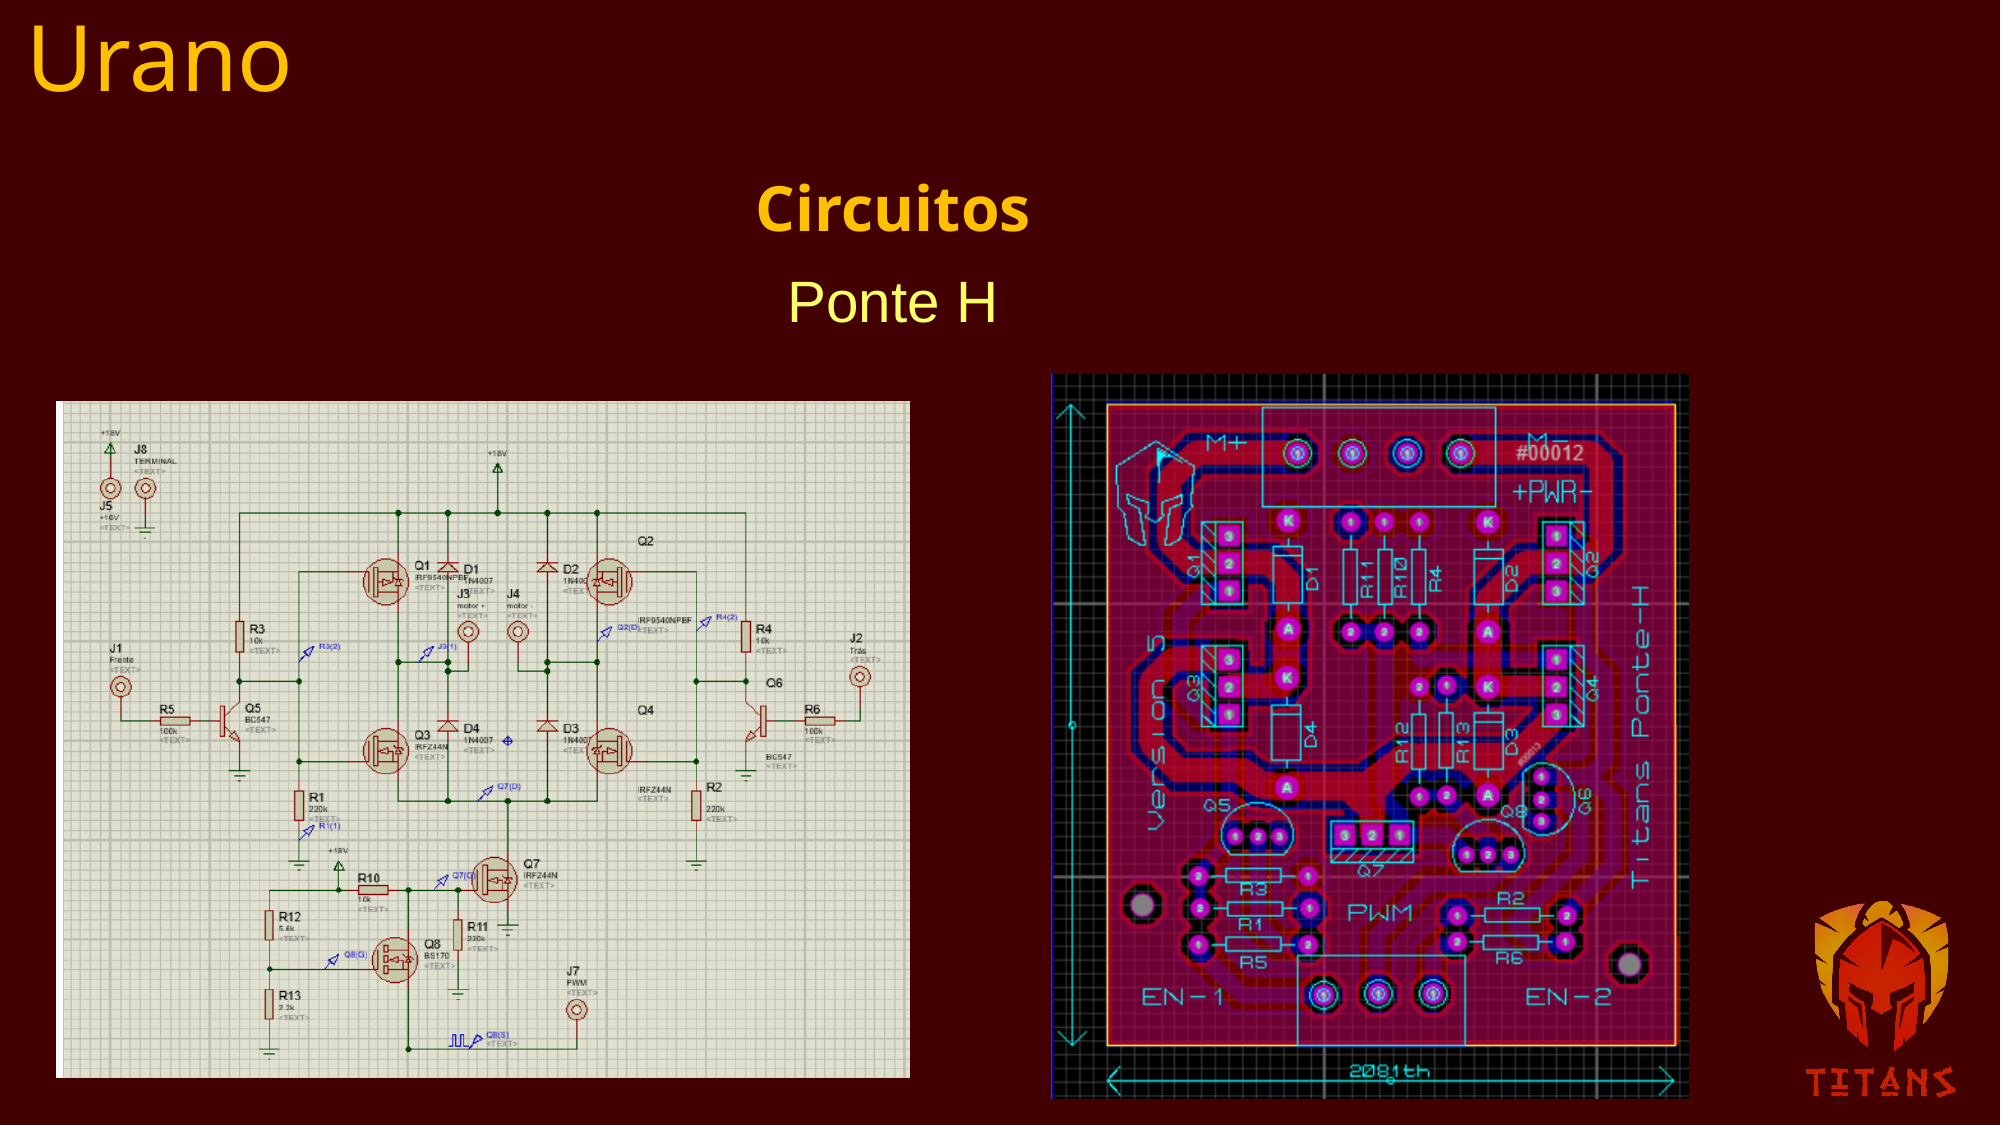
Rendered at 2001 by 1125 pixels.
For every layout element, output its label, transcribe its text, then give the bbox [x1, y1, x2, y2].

picture [1749, 888, 2000, 1125]
picture [1051, 374, 1689, 1099]
text_box Circuitos [755, 169, 1045, 272]
title Urano [11, 0, 1737, 171]
text_box Ponte H [772, 262, 1040, 343]
picture [56, 401, 910, 1078]
